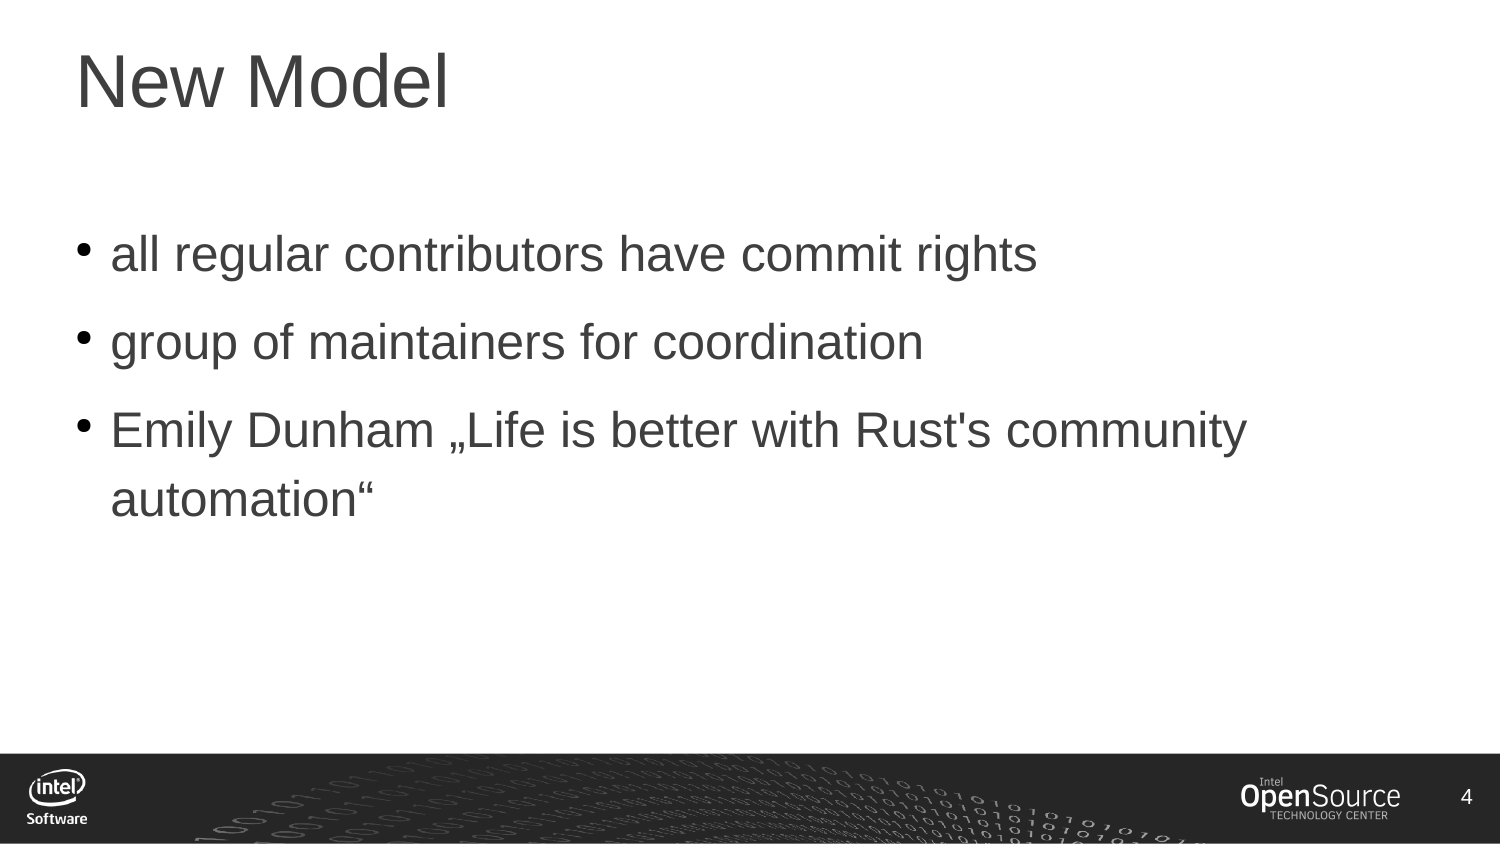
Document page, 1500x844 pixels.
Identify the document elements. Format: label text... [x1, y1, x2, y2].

title New Model [75, 32, 1425, 185]
picture [1220, 757, 1418, 839]
list all regular contributors have commit rights group of maintainers for coordination Emily Dunham „Life is better with Rust's community automation“ [75, 212, 1425, 674]
picture [27, 753, 87, 844]
